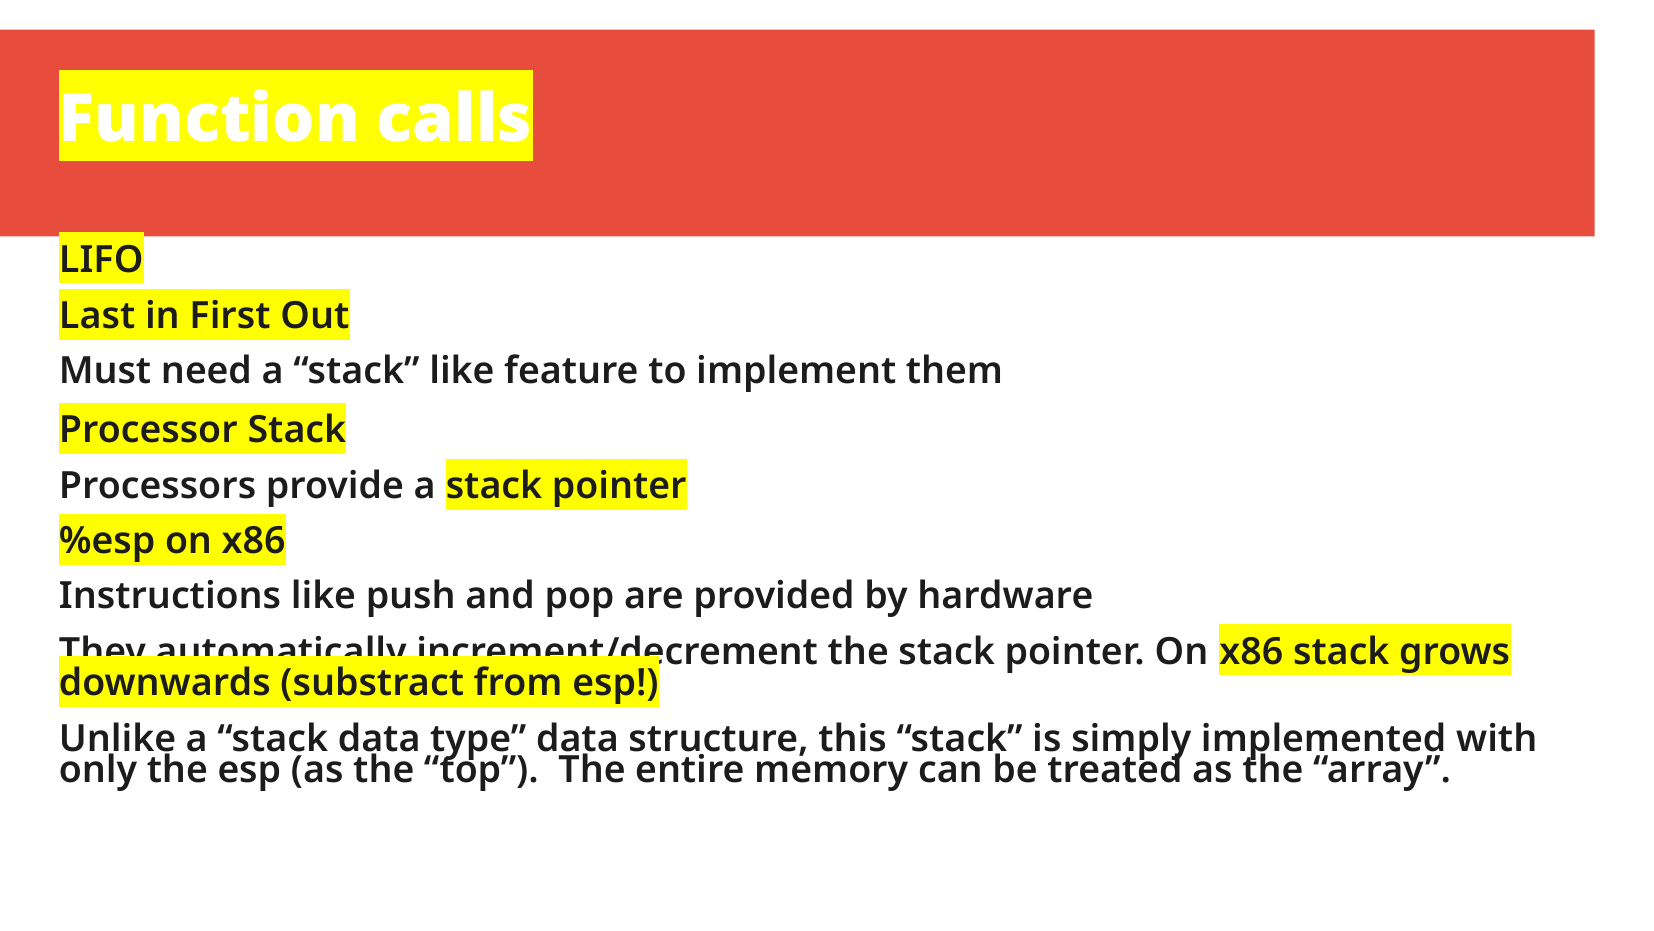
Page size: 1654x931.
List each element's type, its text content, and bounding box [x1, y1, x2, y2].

title Function calls [59, 44, 1595, 156]
list LIFO Last in First Out Must need a “stack” like feature to implement them Processor Stack Processors provide a stack pointer %esp on x86 Instructions like push and pop are provided by hardware They automatically increment/decrement the stack pointer. On x86 stack grows downwards (substract from esp!) Unlike a “stack data type” data structure, this “stack” is simply implemented with only the esp (as the “top”). The entire memory can be treated as the “array”. [59, 243, 1565, 820]
